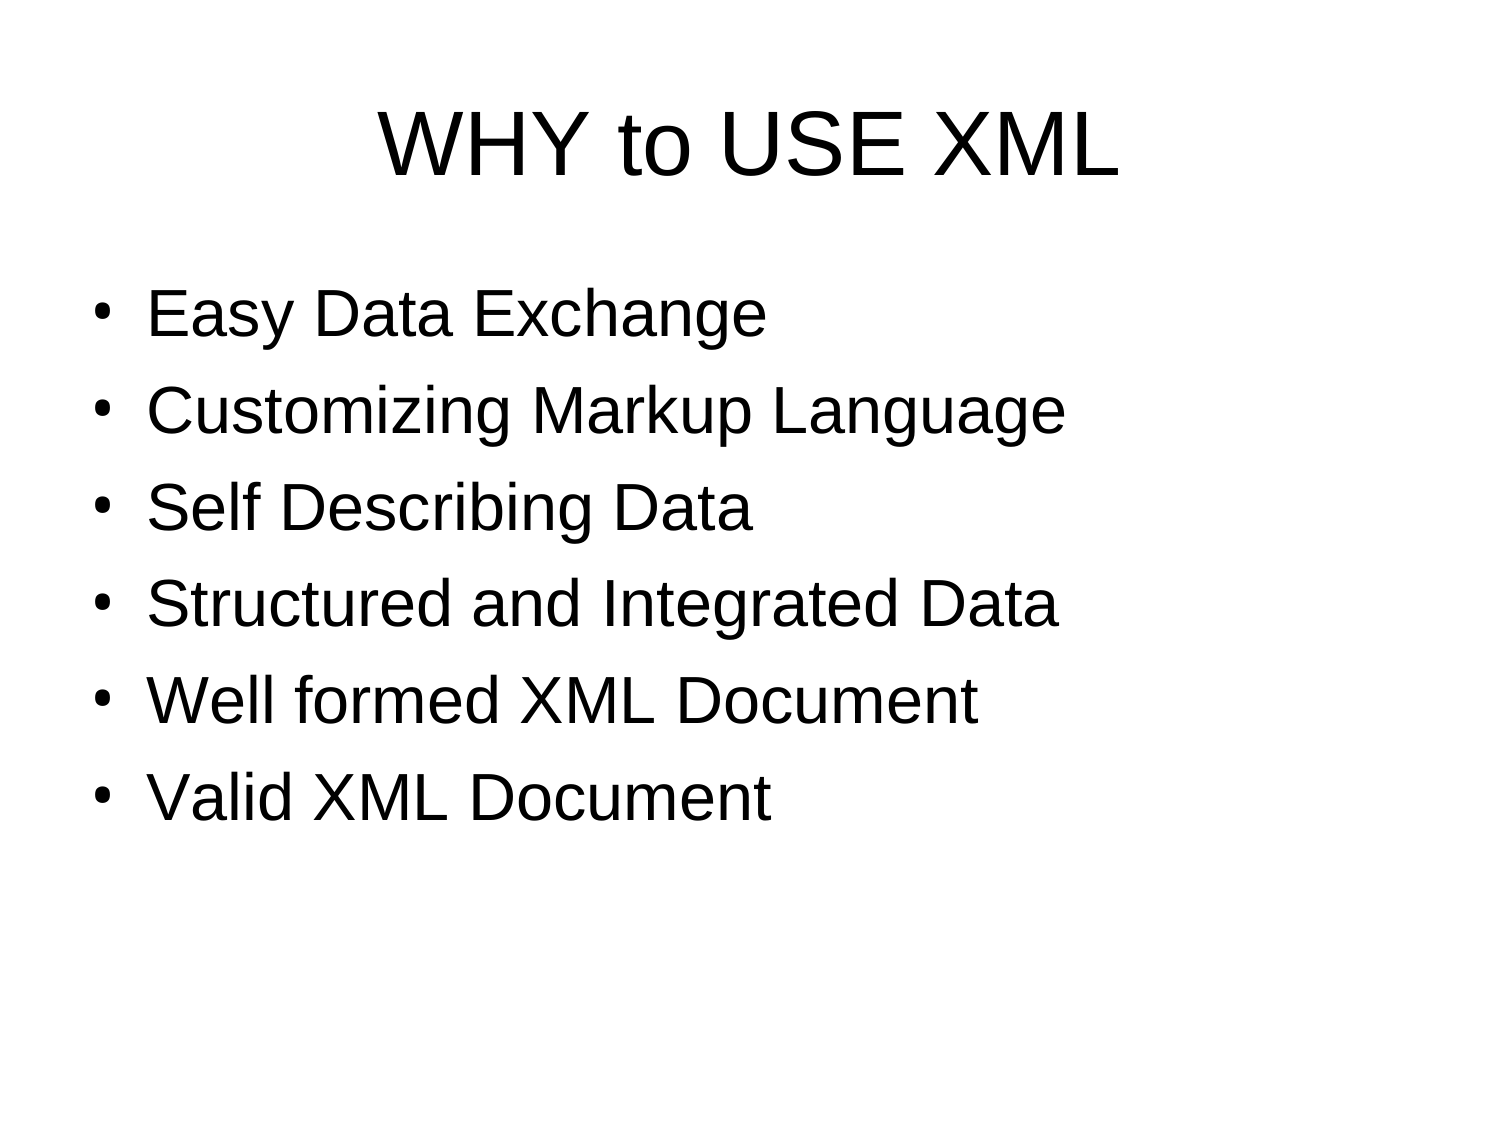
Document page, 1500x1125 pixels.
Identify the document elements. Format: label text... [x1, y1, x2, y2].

list Easy Data Exchange Customizing Markup Language Self Describing Data Structured and Integrated Data Well formed XML Document Valid XML Document [75, 262, 1426, 1005]
title WHY to USE XML [75, 45, 1426, 233]
